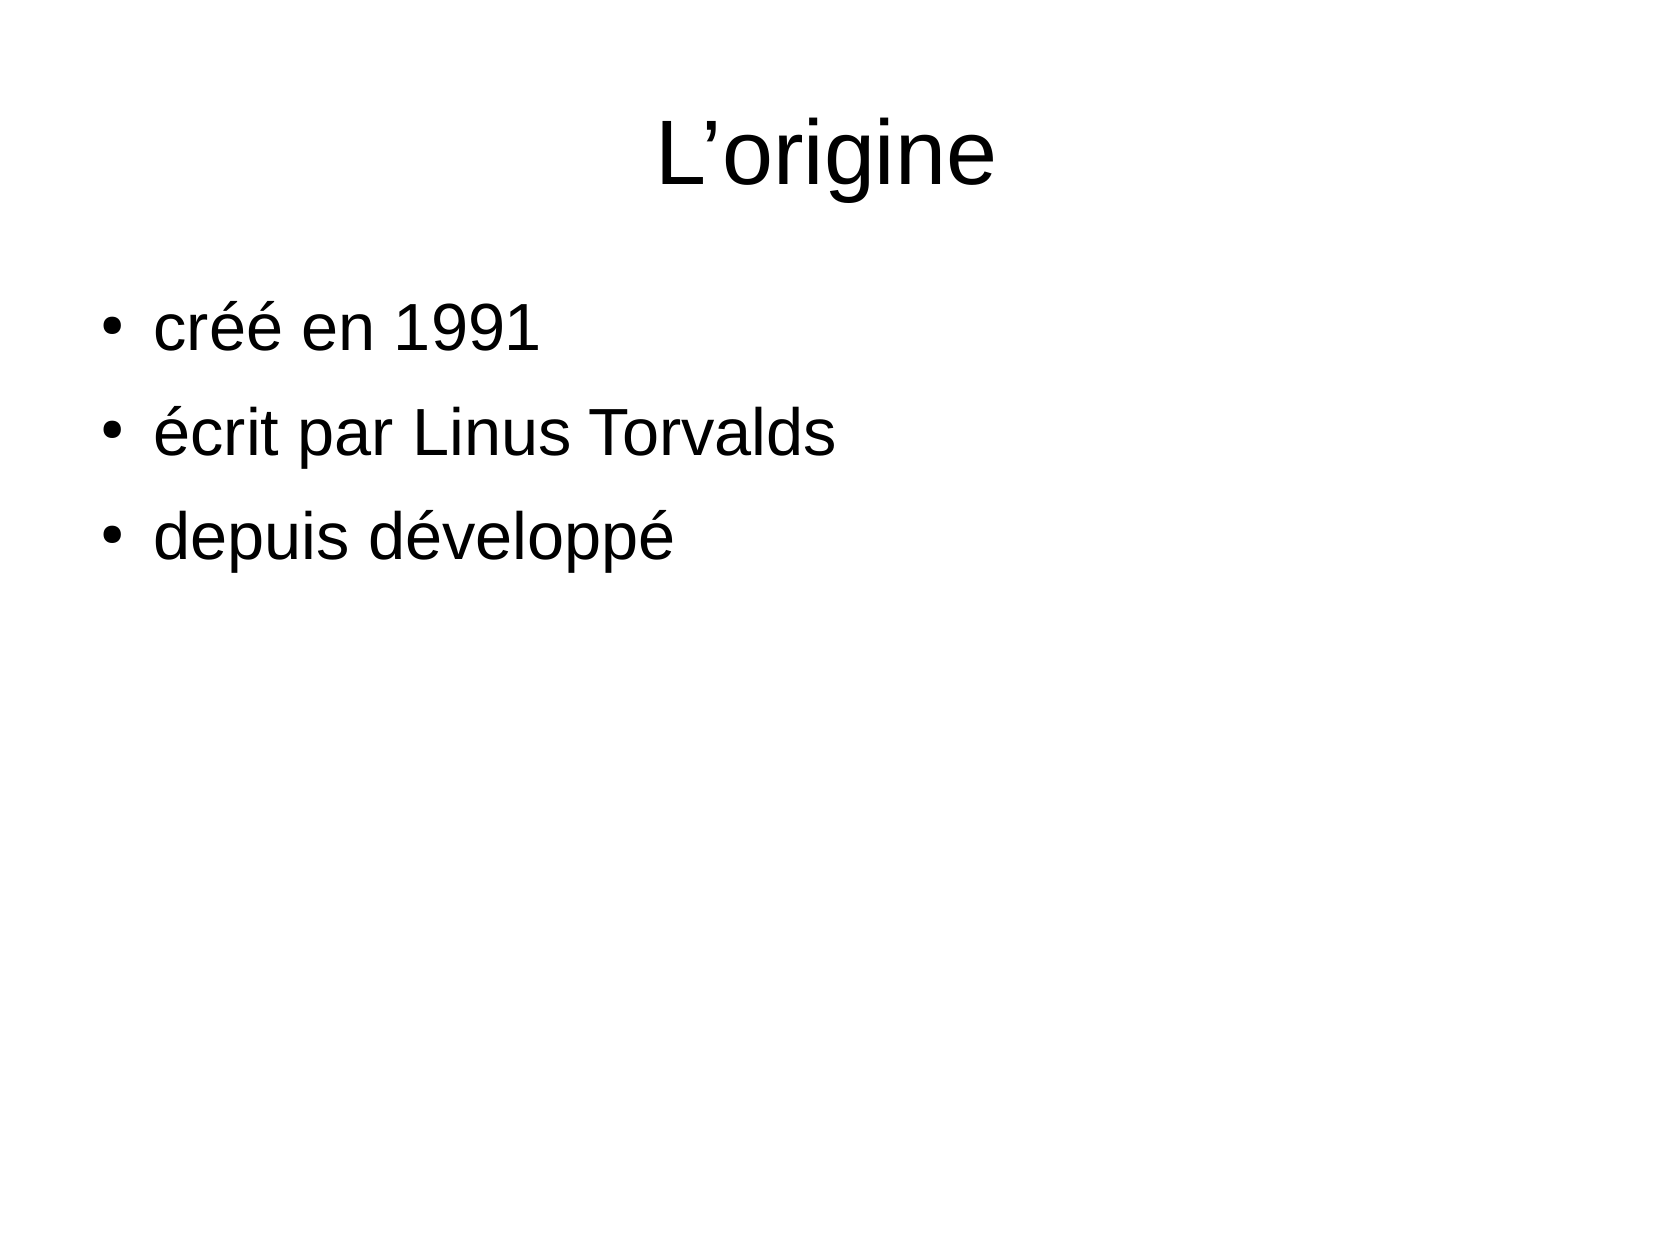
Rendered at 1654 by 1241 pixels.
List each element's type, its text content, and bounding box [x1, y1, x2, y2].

title L’origine [82, 49, 1571, 257]
list créé en 1991 écrit par Linus Torvalds depuis développé [82, 290, 1571, 1010]
